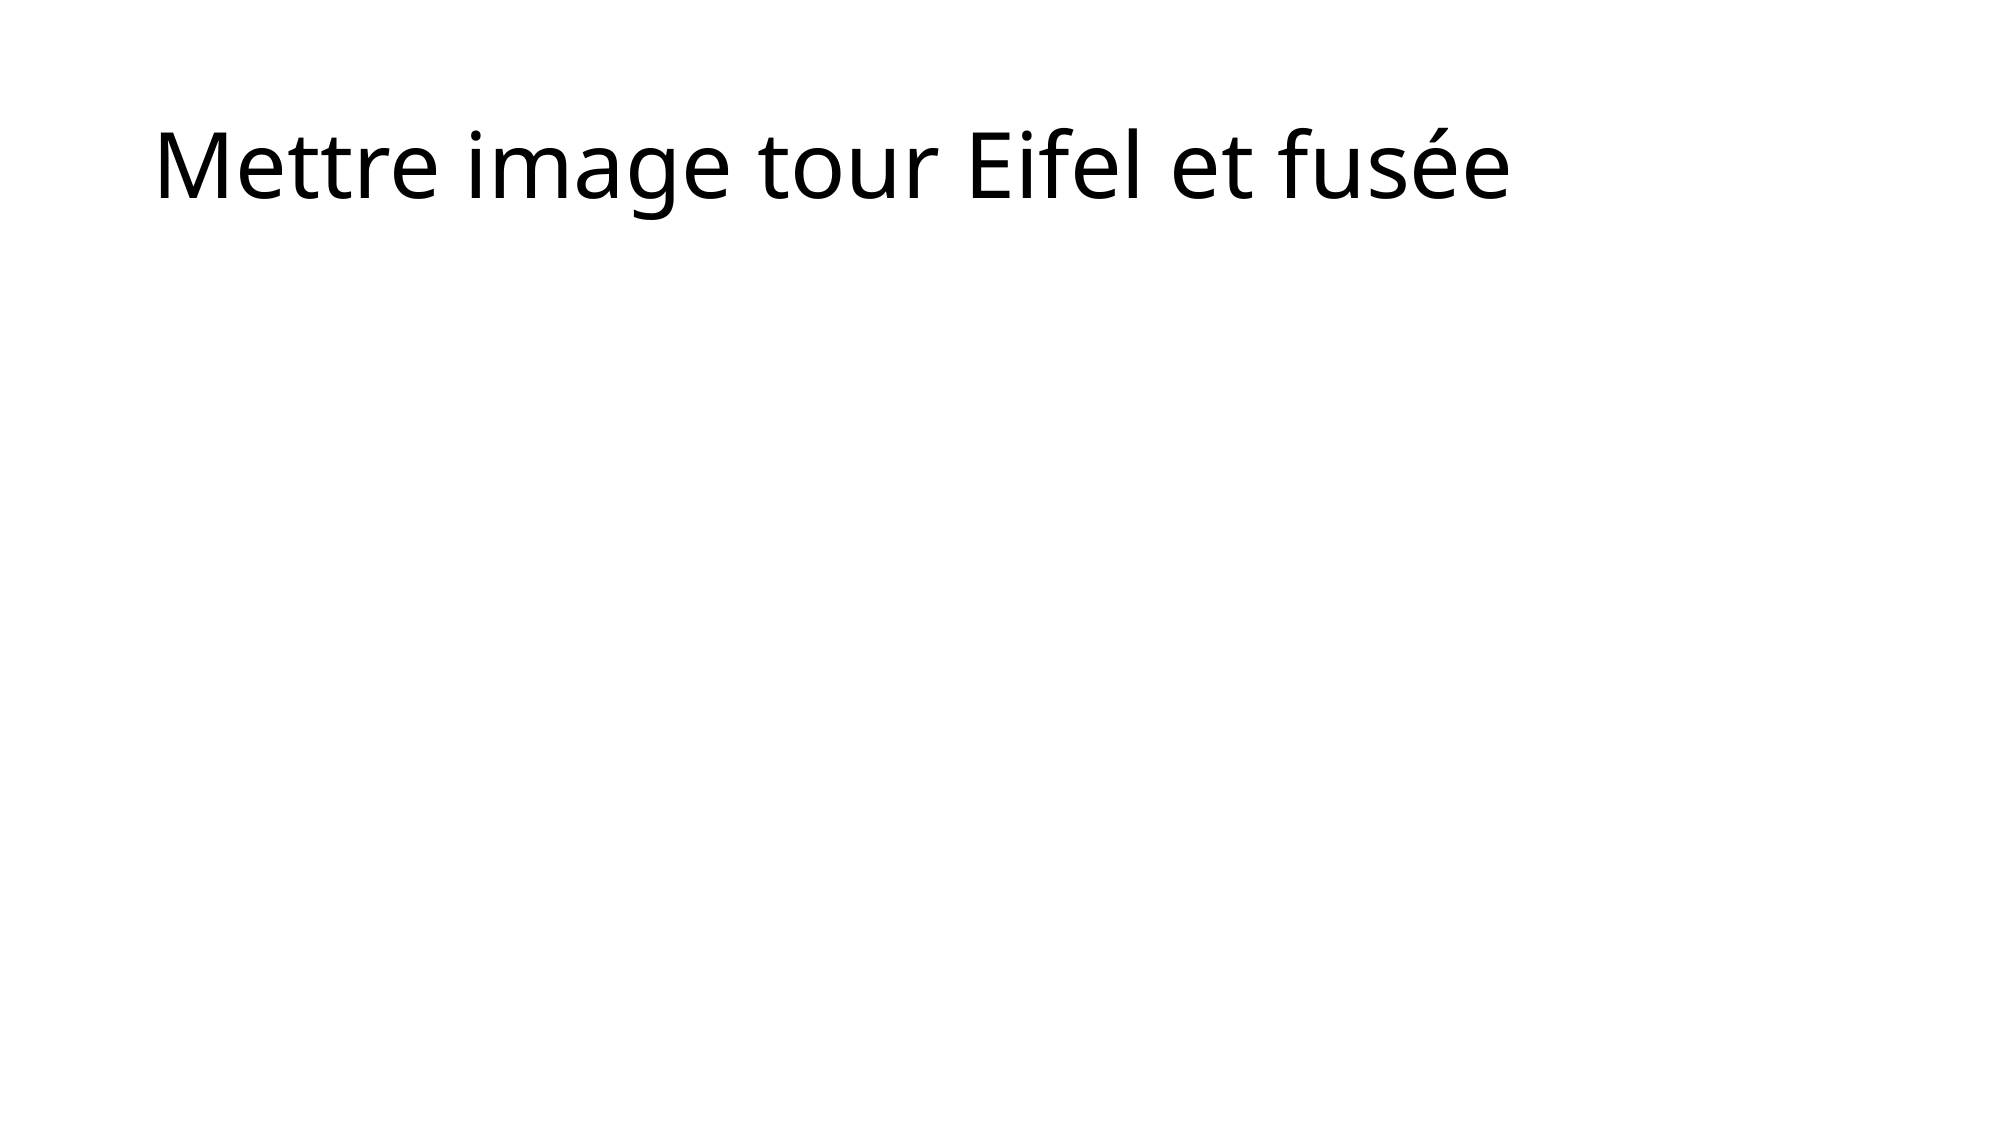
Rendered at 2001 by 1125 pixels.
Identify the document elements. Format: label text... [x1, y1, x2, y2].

title Mettre image tour Eifel et fusée [137, 59, 1863, 278]
